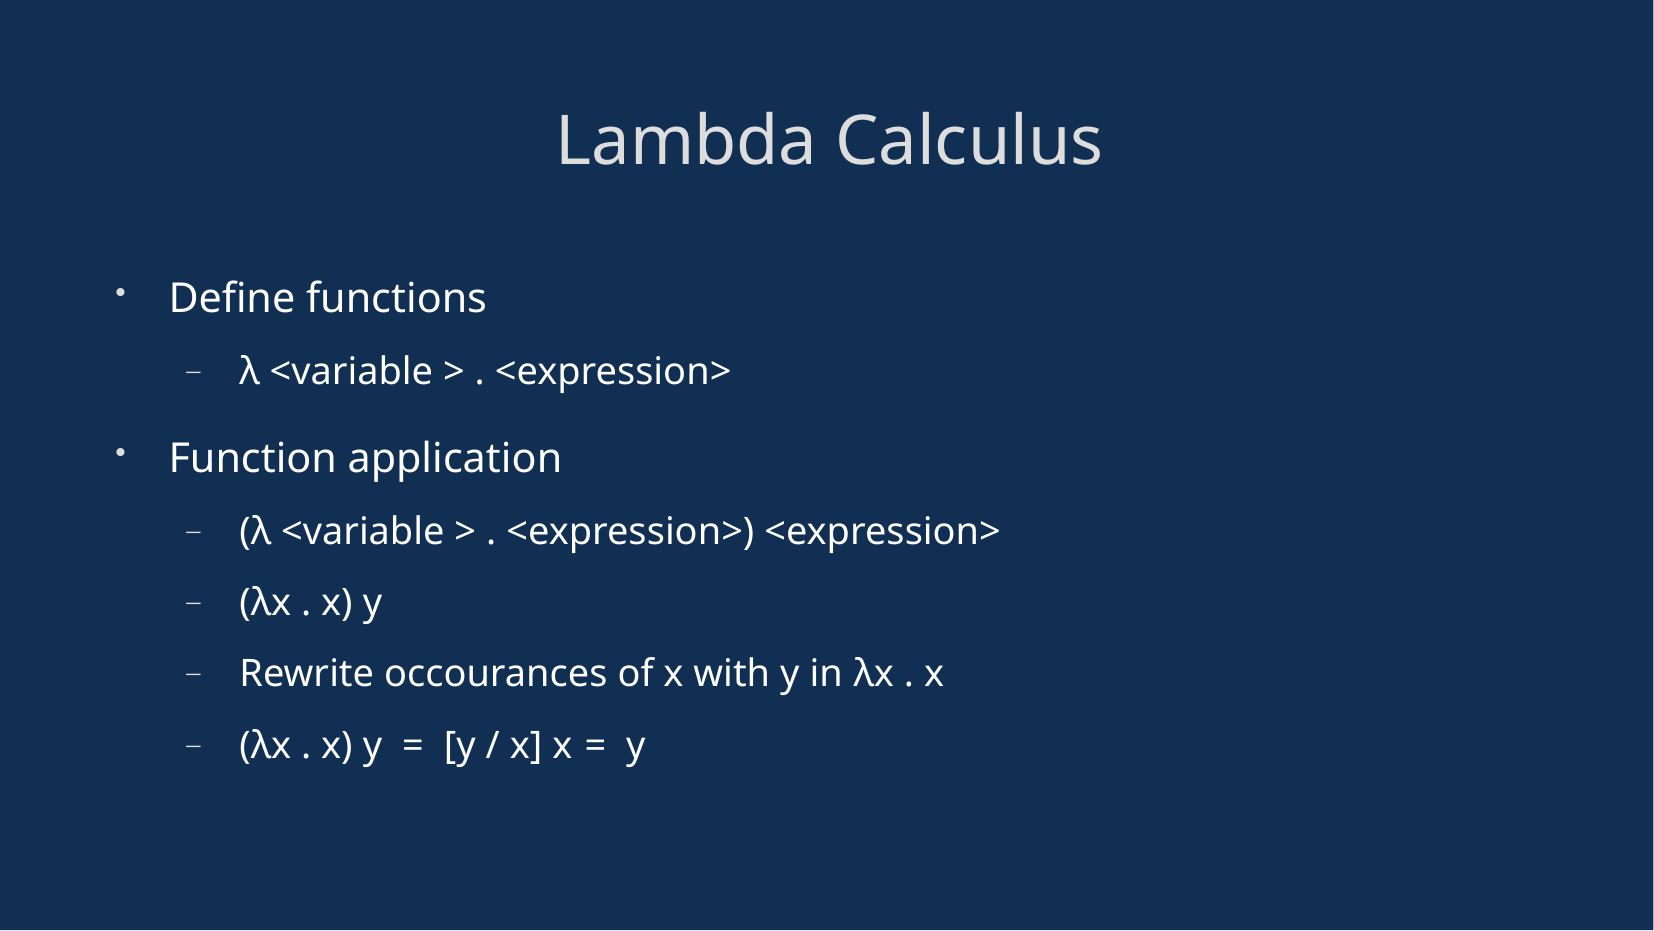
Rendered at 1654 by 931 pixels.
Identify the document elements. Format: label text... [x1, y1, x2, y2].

title Lambda Calculus [97, 56, 1563, 220]
list Define functions λ <variable > . <expression> Function application (λ <variable > . <expression>) <expression> (λx . x) y Rewrite occourances of x with y in λx . x (λx . x) y = [y / x] x = y [97, 268, 1563, 806]
